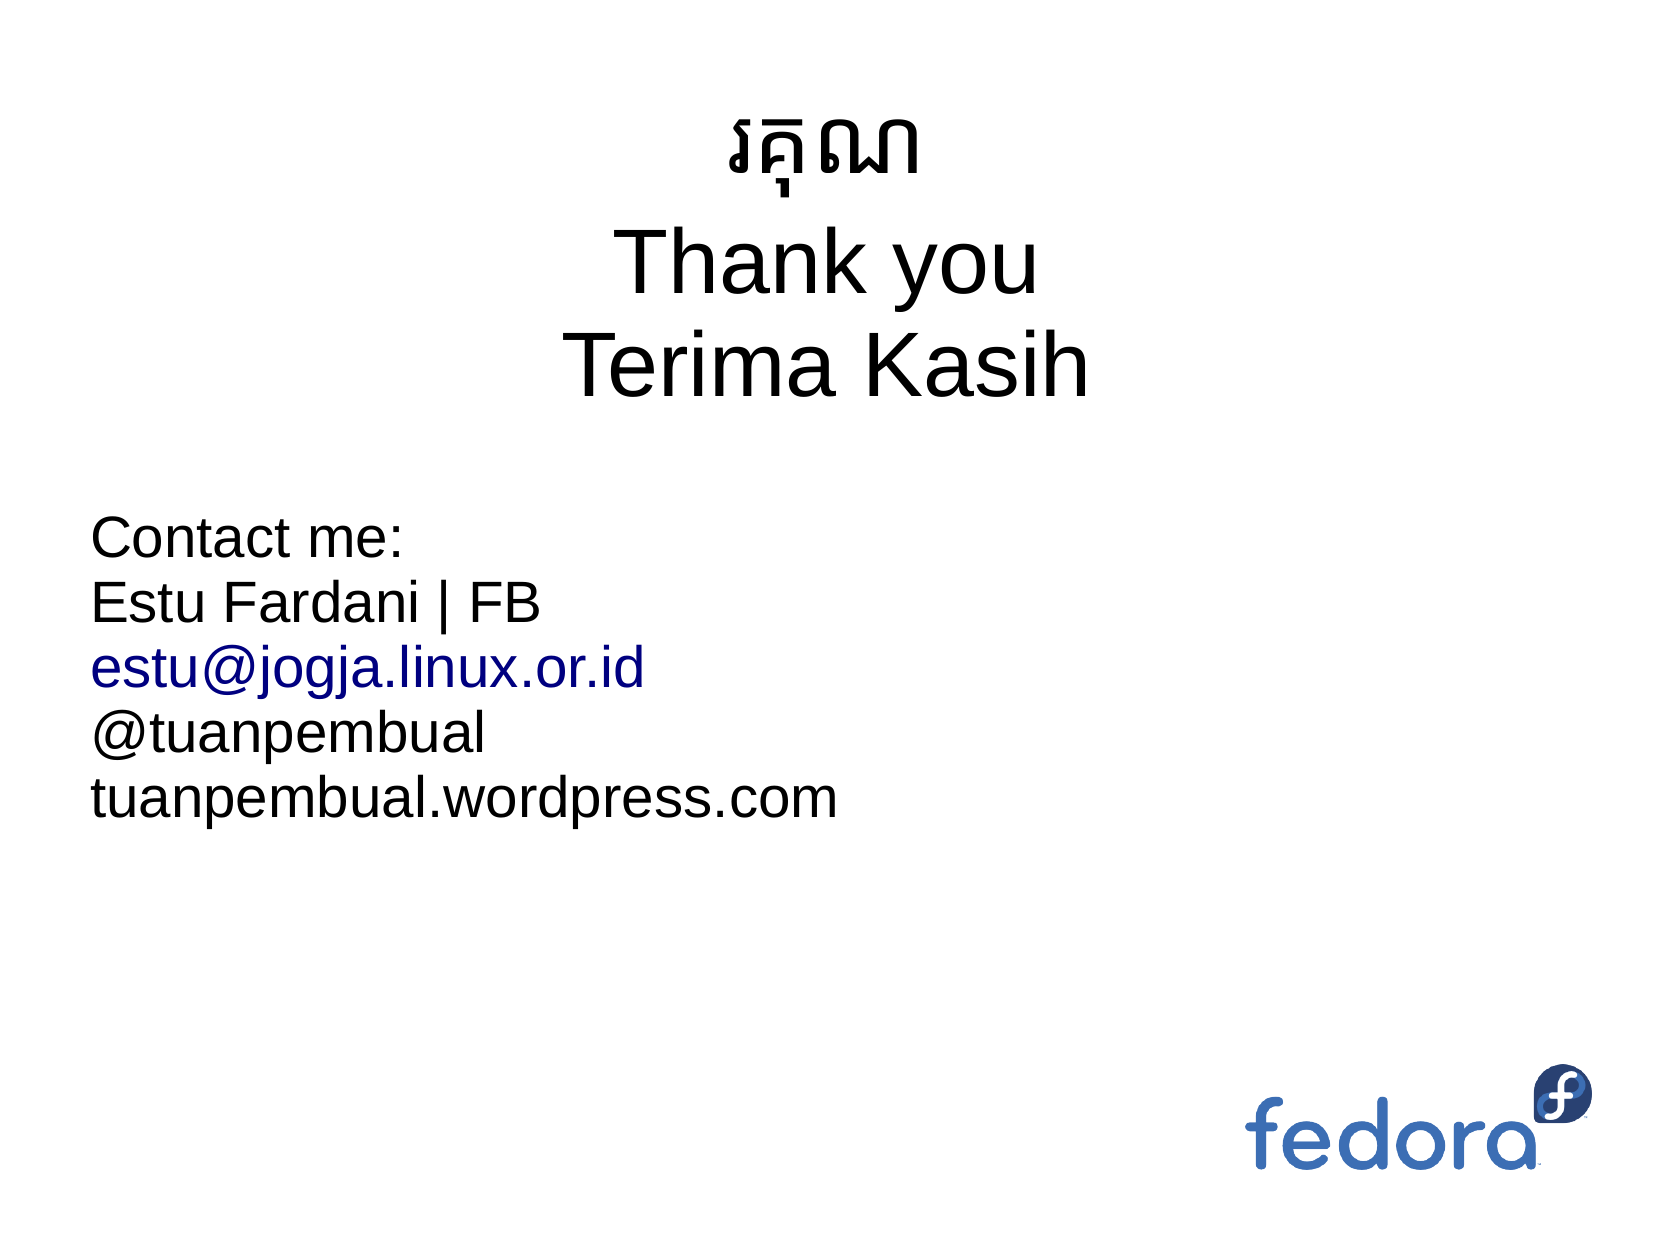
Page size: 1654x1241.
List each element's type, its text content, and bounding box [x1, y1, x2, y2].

title រគុណ Thank you Terima Kasih [82, 77, 1571, 430]
title Contact me: Estu Fardani | FB estu@jogja.linux.or.id @tuanpembual tuanpembual.wordpress.com [90, 435, 856, 901]
picture [1245, 1064, 1592, 1171]
